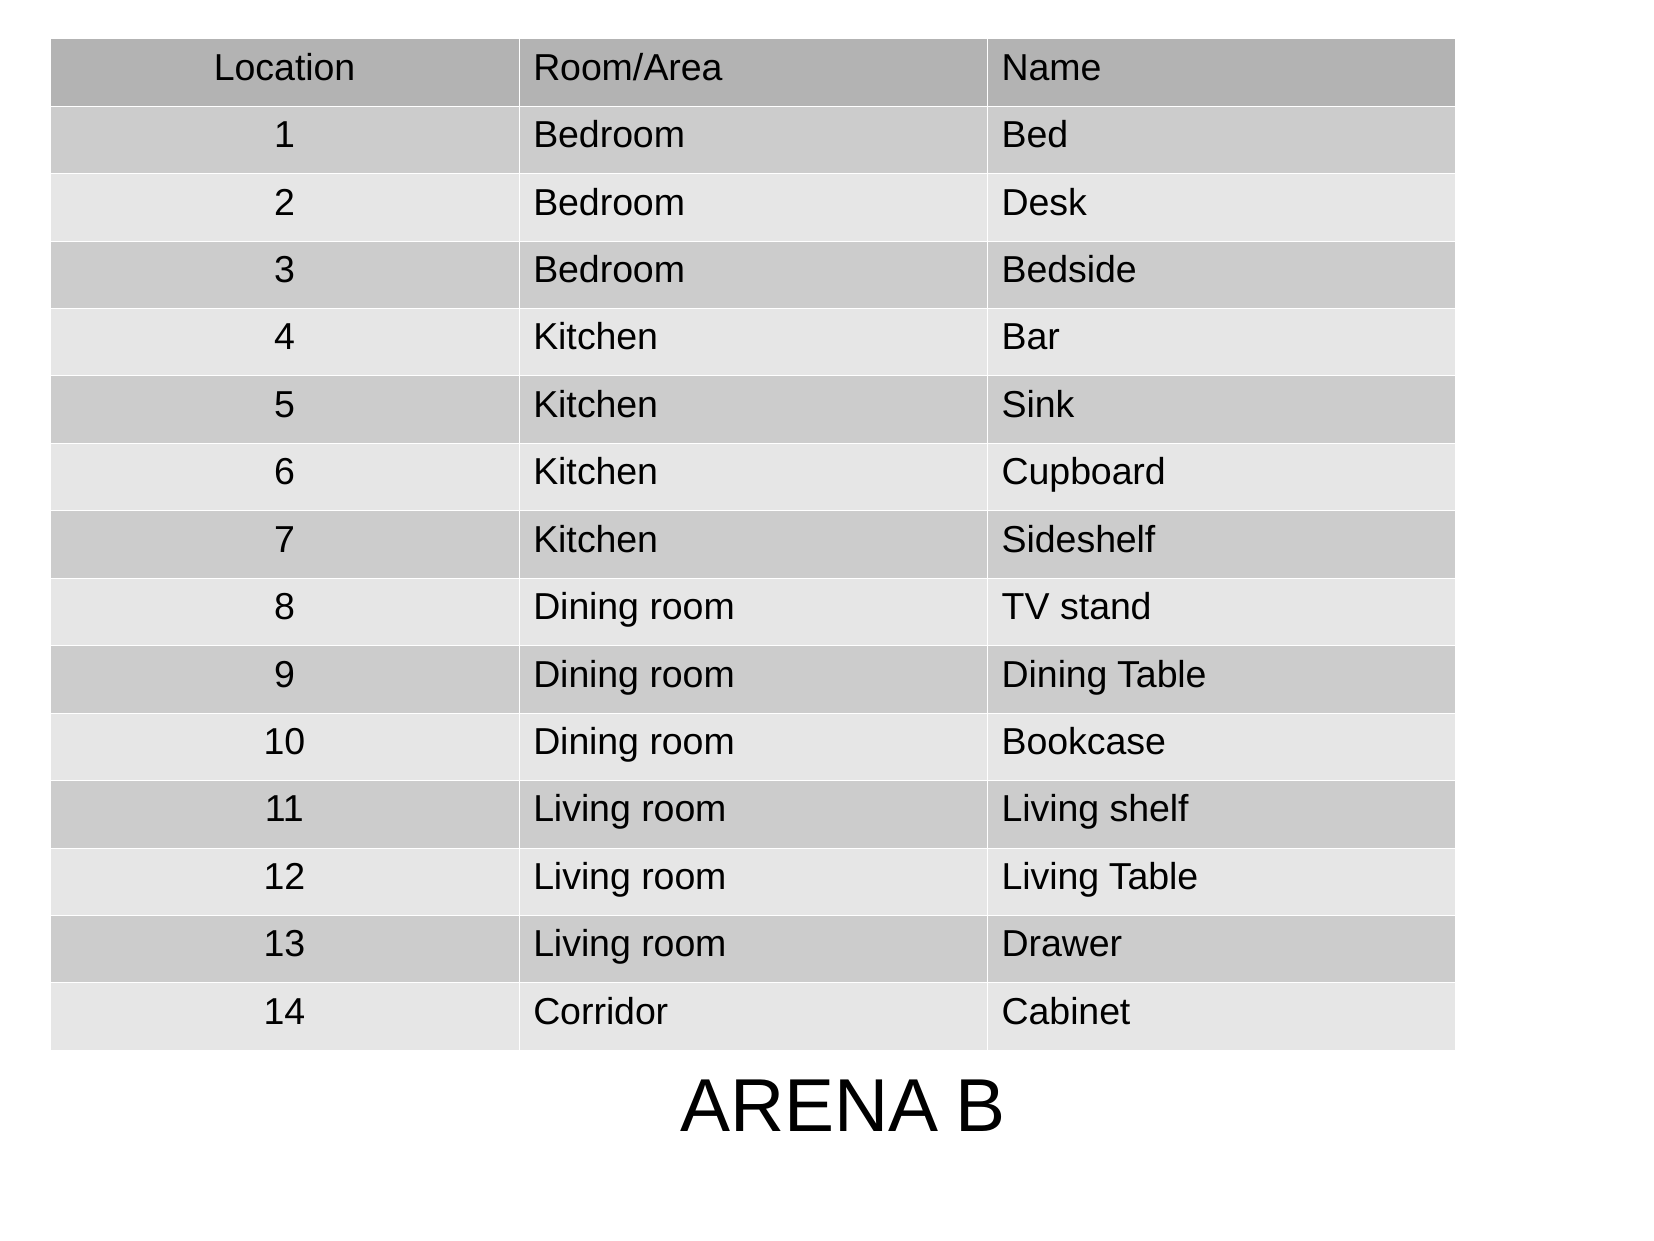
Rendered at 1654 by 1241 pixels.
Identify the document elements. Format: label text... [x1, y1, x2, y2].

table_cell Dining room [520, 646, 987, 713]
table_cell Dining Table [988, 646, 1455, 713]
table_cell 2 [51, 174, 519, 241]
table_cell 11 [51, 781, 519, 848]
table_header Location [51, 39, 519, 106]
table_cell 3 [51, 242, 519, 308]
table_cell 7 [51, 511, 519, 578]
table_cell Bedroom [520, 107, 987, 173]
text_box ARENA B [665, 1055, 1071, 1155]
table_cell Living room [520, 849, 987, 915]
table_header Name [988, 39, 1455, 106]
table_cell Bed [988, 107, 1455, 173]
table_cell Kitchen [520, 444, 987, 510]
table_cell Dining room [520, 579, 987, 645]
table_cell Desk [988, 174, 1455, 241]
table_cell Drawer [988, 916, 1455, 982]
table_cell Kitchen [520, 309, 987, 375]
table_cell 14 [51, 983, 519, 1050]
table_cell 10 [51, 714, 519, 780]
table_cell 8 [51, 579, 519, 645]
table_cell Bedroom [520, 174, 987, 241]
table_cell Sink [988, 376, 1455, 443]
table_cell Cupboard [988, 444, 1455, 510]
table_cell Bookcase [988, 714, 1455, 780]
table_cell Cabinet [988, 983, 1455, 1050]
table_cell Dining room [520, 714, 987, 780]
table_cell 13 [51, 916, 519, 982]
table_cell Kitchen [520, 511, 987, 578]
table_cell 4 [51, 309, 519, 375]
table_cell TV stand [988, 579, 1455, 645]
table_cell Living Table [988, 849, 1455, 915]
table_cell Corridor [520, 983, 987, 1050]
table_cell 6 [51, 444, 519, 510]
table_cell 5 [51, 376, 519, 443]
table_cell Kitchen [520, 376, 987, 443]
table_header Room/Area [520, 39, 987, 106]
table_cell Living room [520, 916, 987, 982]
table_cell Sideshelf [988, 511, 1455, 578]
table_cell Living shelf [988, 781, 1455, 848]
table_cell 9 [51, 646, 519, 713]
table_cell 1 [51, 107, 519, 173]
table_cell Living room [520, 781, 987, 848]
table_cell Bar [988, 309, 1455, 375]
table_cell Bedroom [520, 242, 987, 308]
table_cell Bedside [988, 242, 1455, 308]
table_cell 12 [51, 849, 519, 915]
